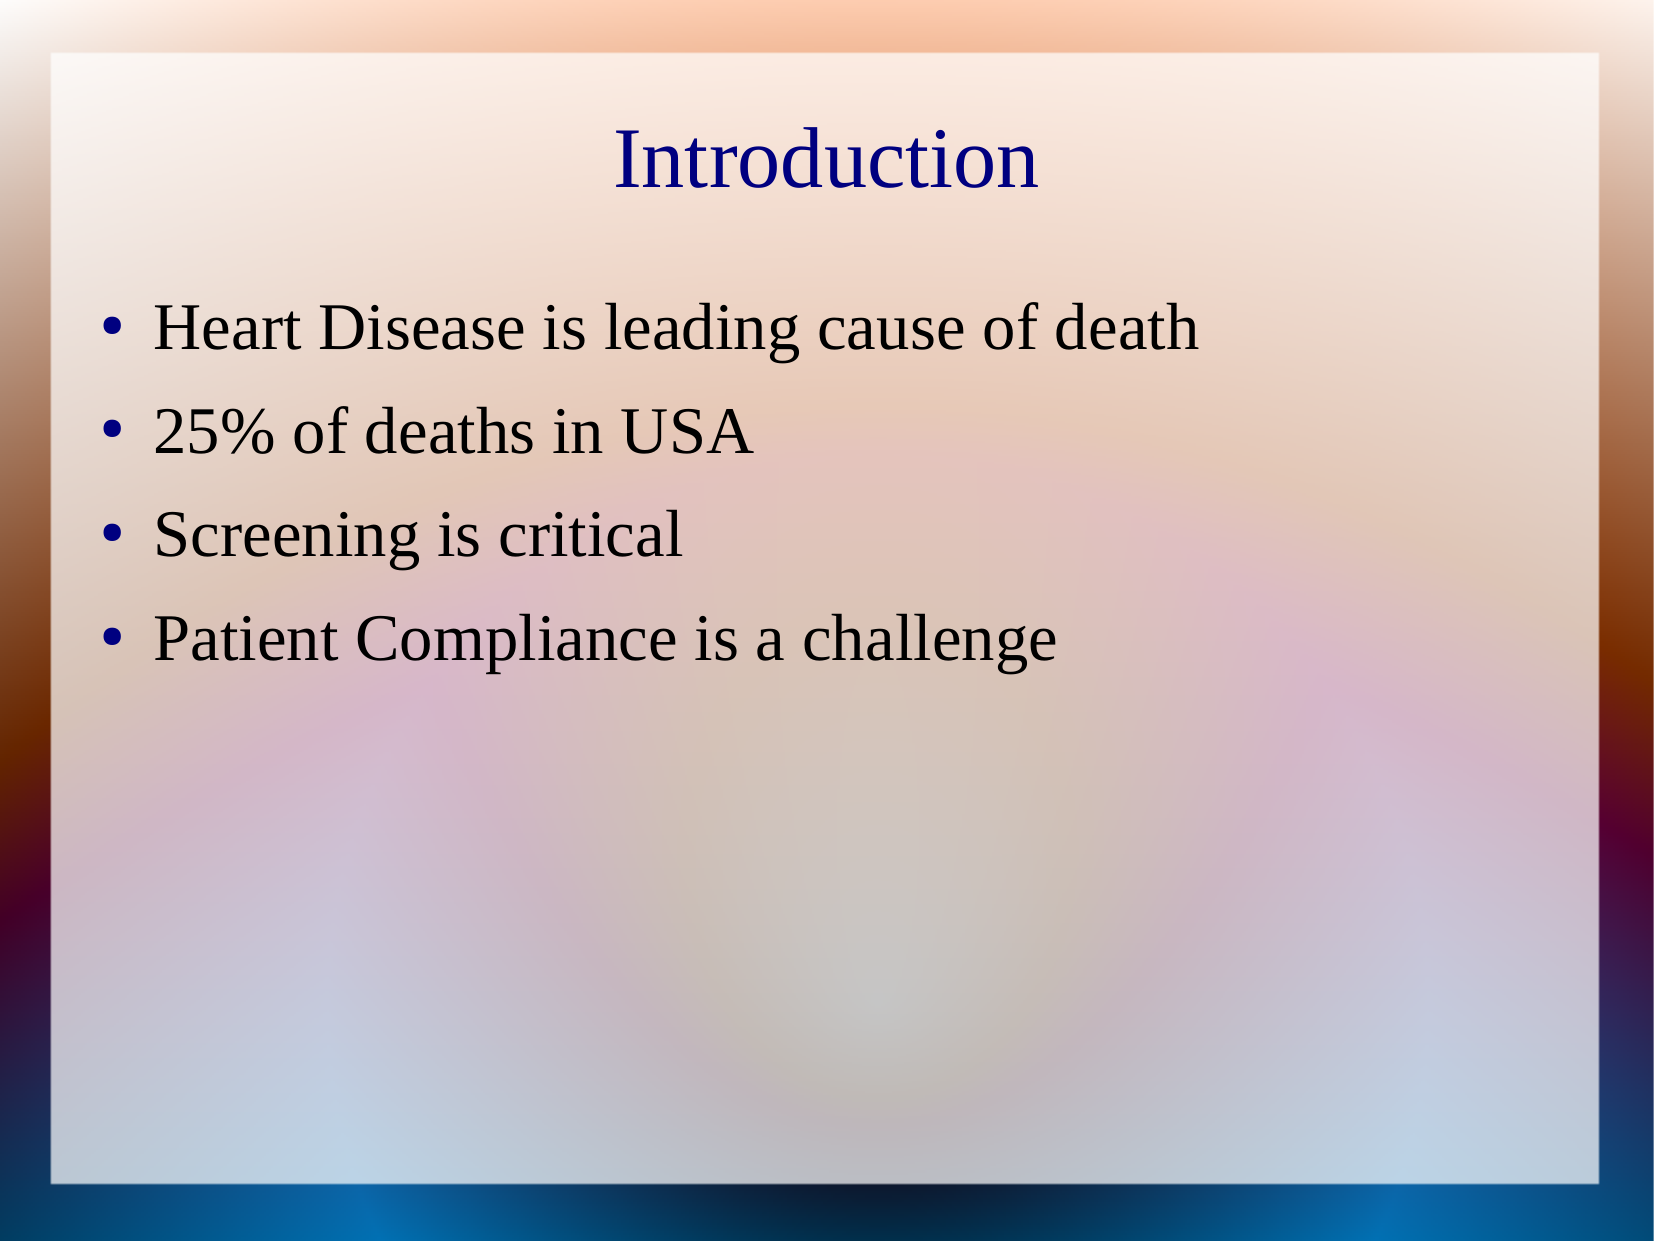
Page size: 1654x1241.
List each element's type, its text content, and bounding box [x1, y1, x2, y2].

title Introduction [82, 55, 1571, 263]
picture [0, 0, 1654, 1241]
list Heart Disease is leading cause of death 25% of deaths in USA Screening is critical Patient Compliance is a challenge [82, 290, 1571, 1034]
